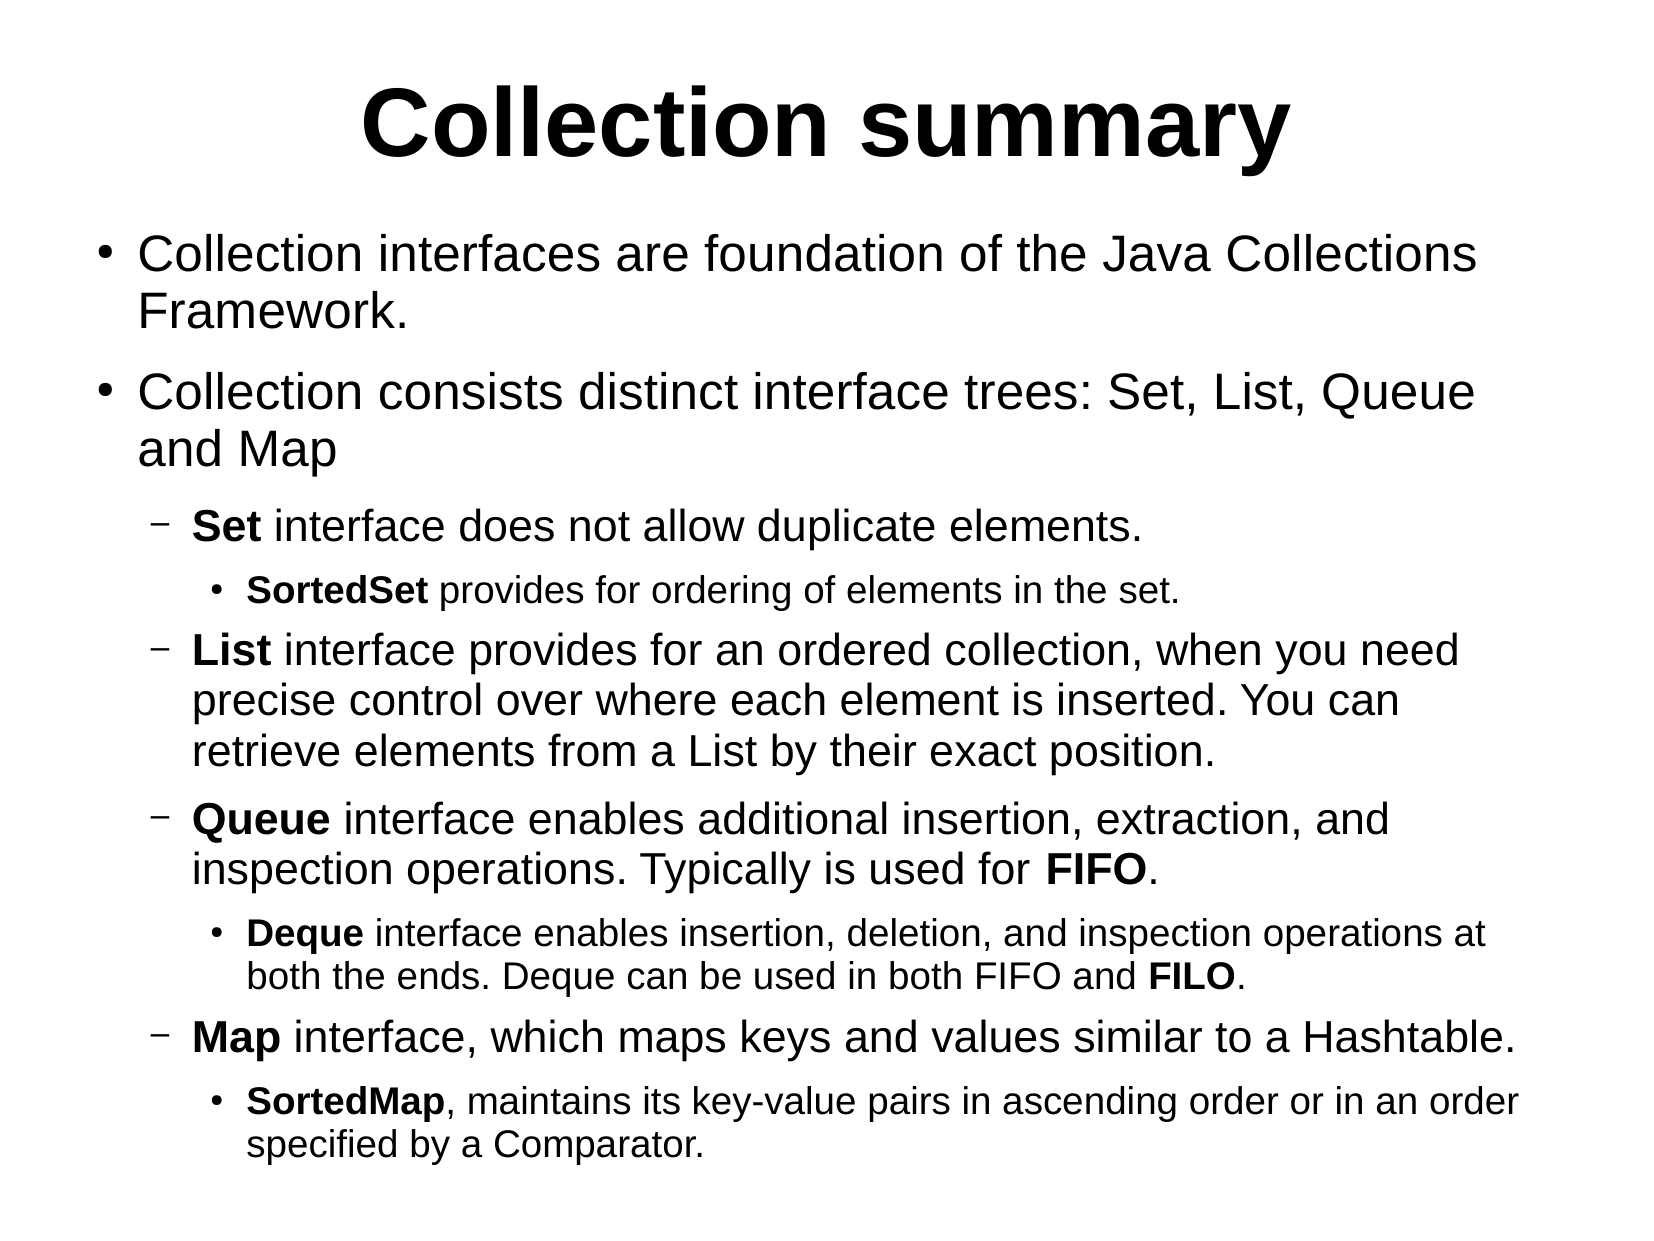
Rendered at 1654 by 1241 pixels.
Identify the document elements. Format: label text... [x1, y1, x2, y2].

list Collection interfaces are foundation of the Java Collections Framework. Collection consists distinct interface trees: Set, List, Queue and Map Set interface does not allow duplicate elements. SortedSet provides for ordering of elements in the set. List interface provides for an ordered collection, when you need precise control over where each element is inserted. You can retrieve elements from a List by their exact position. Queue interface enables additional insertion, extraction, and inspection operations. Typically is used for FIFO. Deque interface enables insertion, deletion, and inspection operations at both the ends. Deque can be used in both FIFO and FILO. Map interface, which maps keys and values similar to a Hashtable. SortedMap, maintains its key-value pairs in ascending order or in an order specified by a Comparator. [82, 225, 1538, 1186]
title Collection summary [82, 49, 1571, 196]
